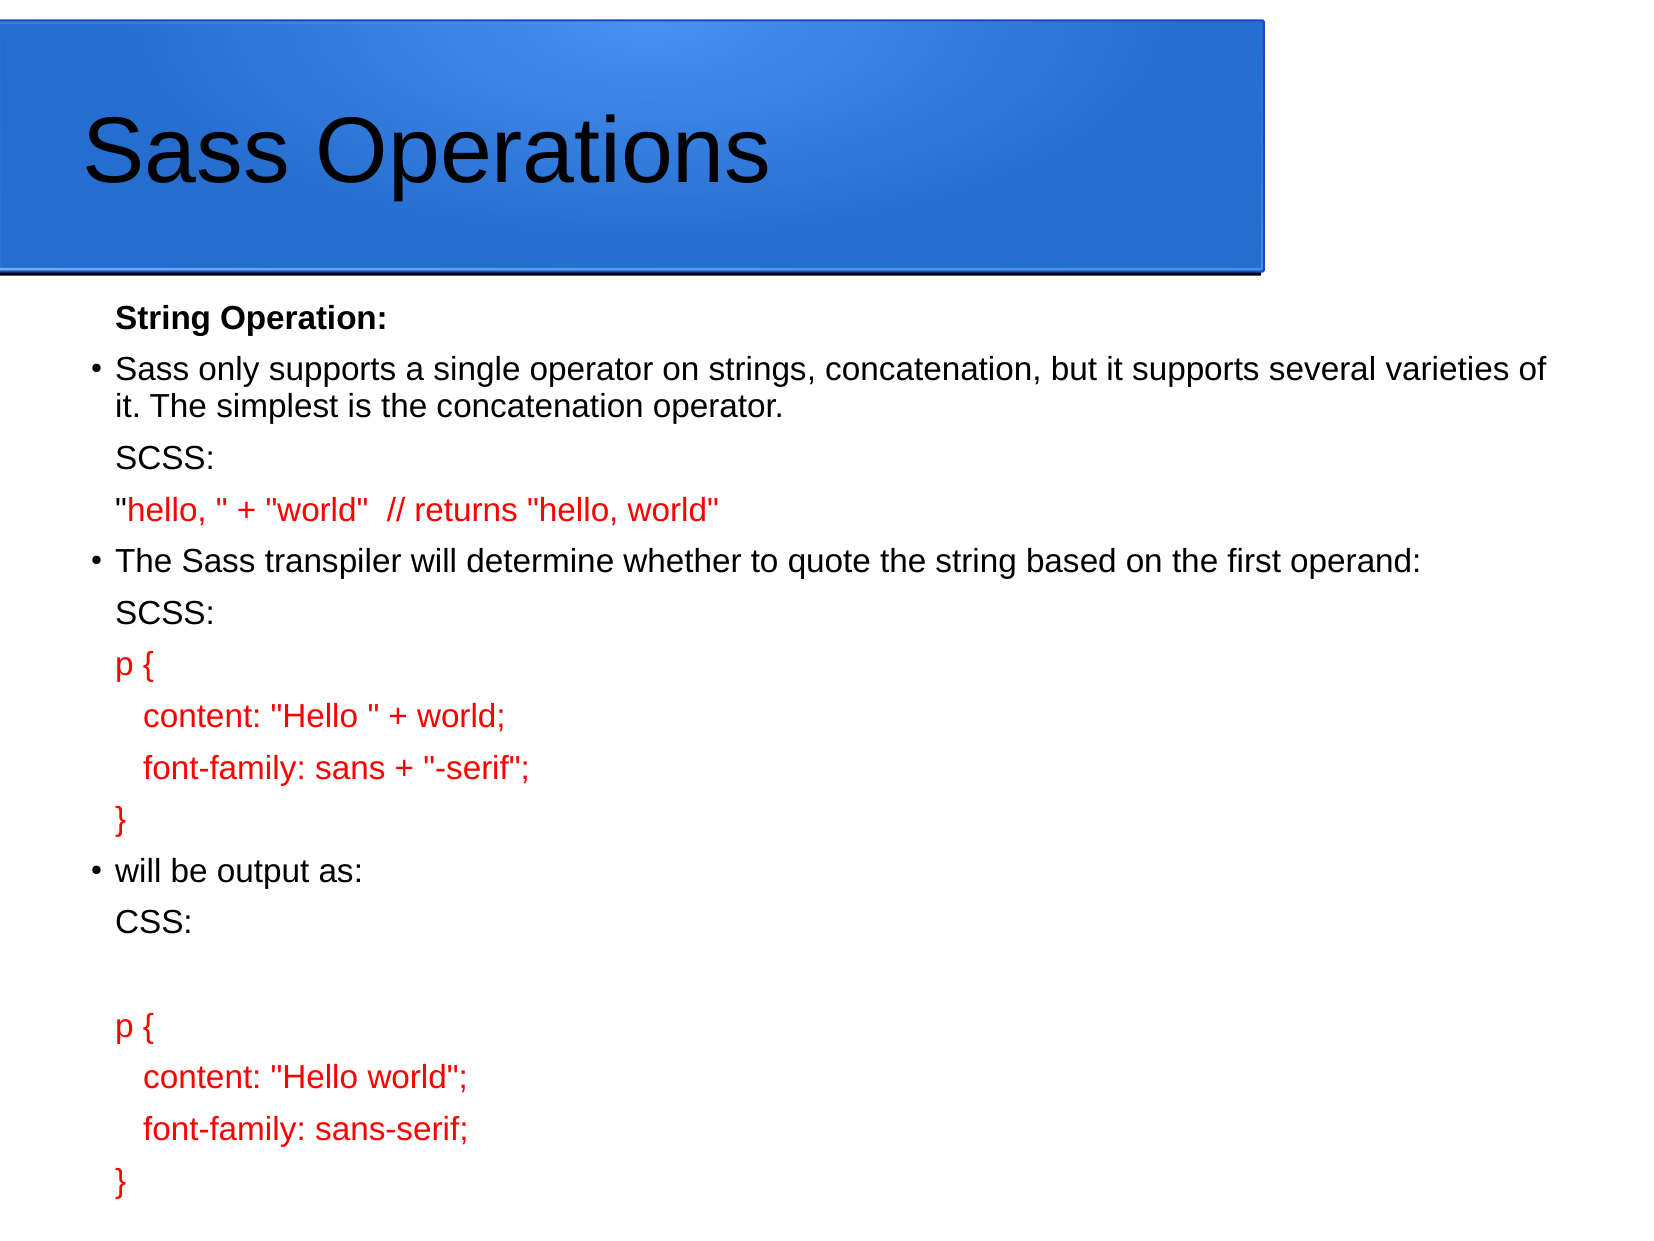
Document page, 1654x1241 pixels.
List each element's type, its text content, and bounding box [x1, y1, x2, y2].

list String Operation: Sass only supports a single operator on strings, concatenation, but it supports several varieties of it. The simplest is the concatenation operator. SCSS: "hello, " + "world" // returns "hello, world" The Sass transpiler will determine whether to quote the string based on the first operand: SCSS: p { content: "Hello " + world; font-family: sans + "-serif"; } will be output as: CSS: p { content: "Hello world"; font-family: sans-serif; } [82, 299, 1571, 1201]
title Sass Operations [82, 47, 1235, 252]
